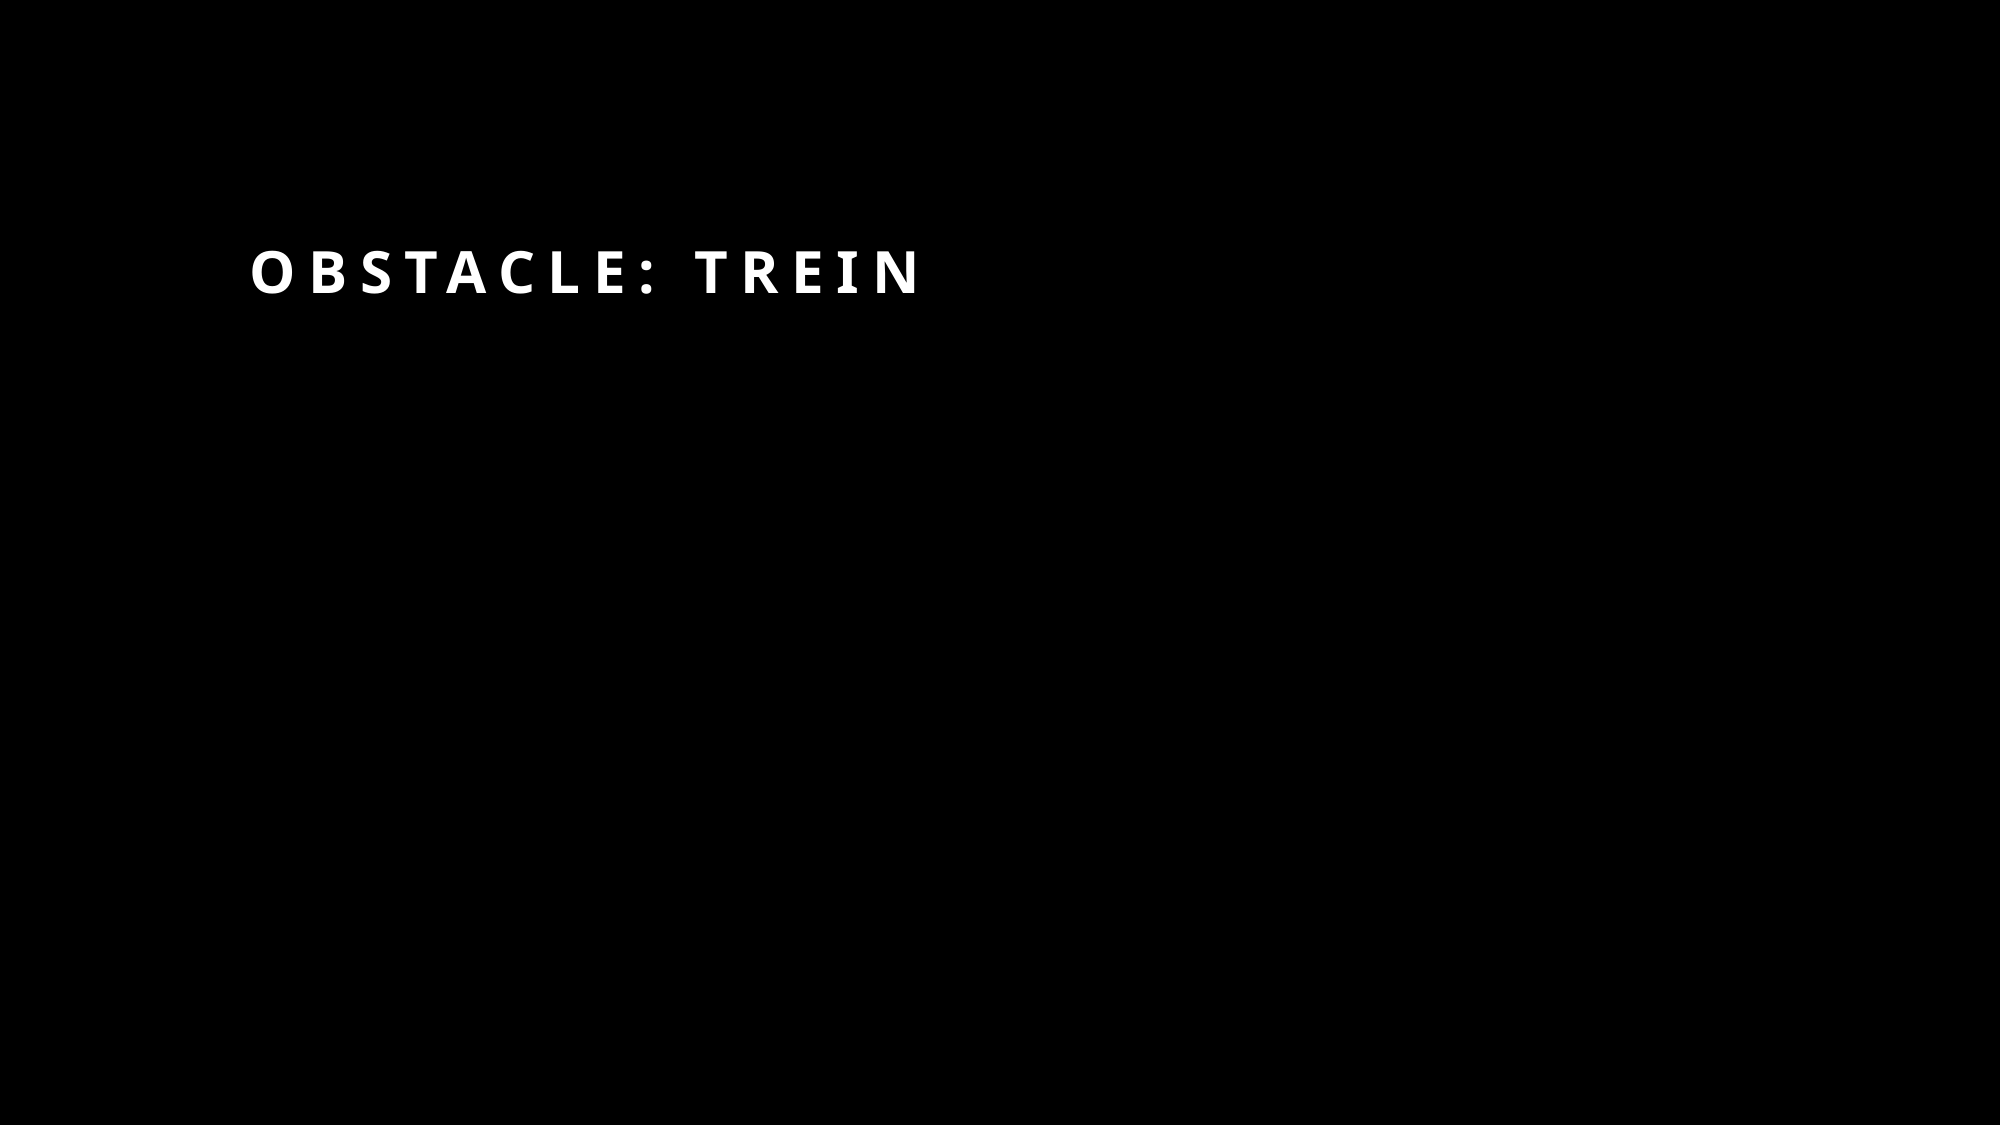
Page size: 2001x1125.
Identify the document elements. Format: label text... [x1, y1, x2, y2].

title Obstacle: Trein [234, 171, 1750, 313]
